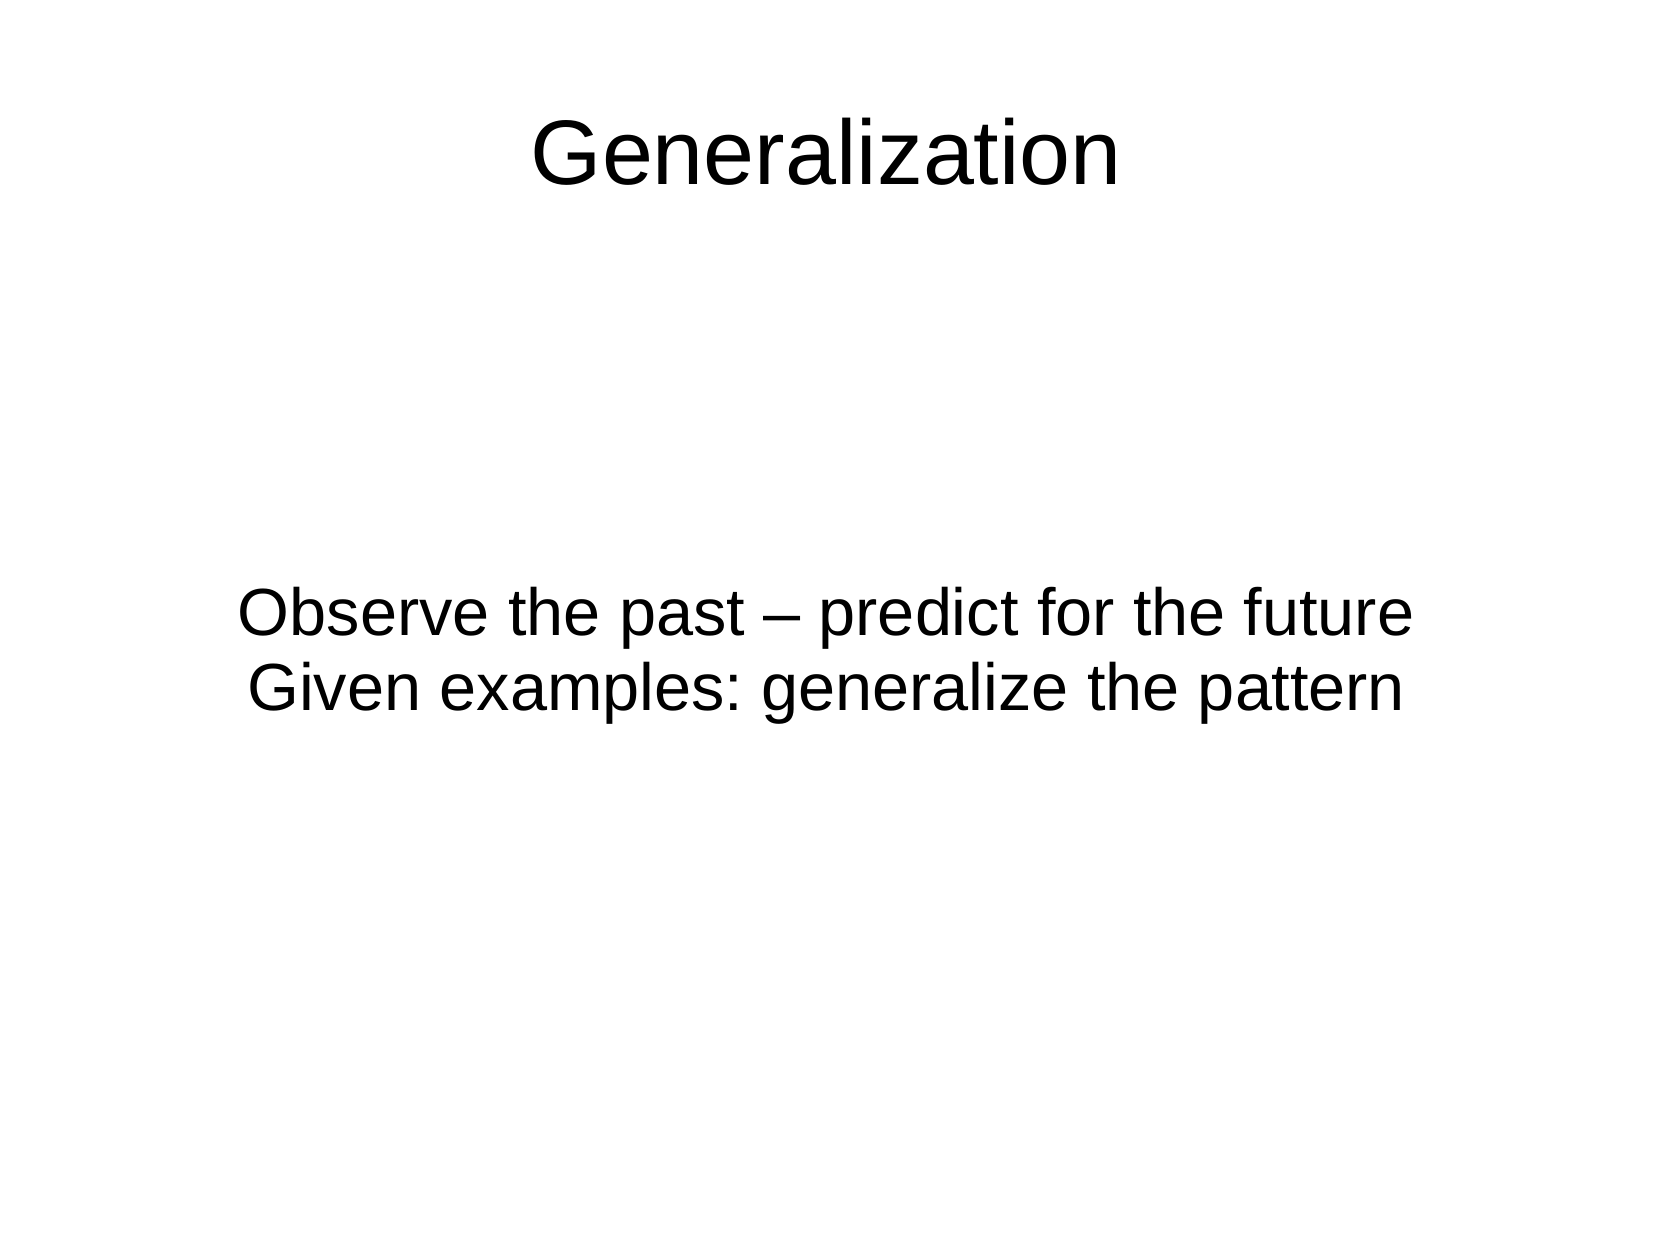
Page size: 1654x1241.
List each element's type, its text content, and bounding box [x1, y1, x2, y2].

subtitle Observe the past – predict for the future Given examples: generalize the pattern [82, 290, 1571, 1010]
title Generalization [82, 49, 1571, 257]
